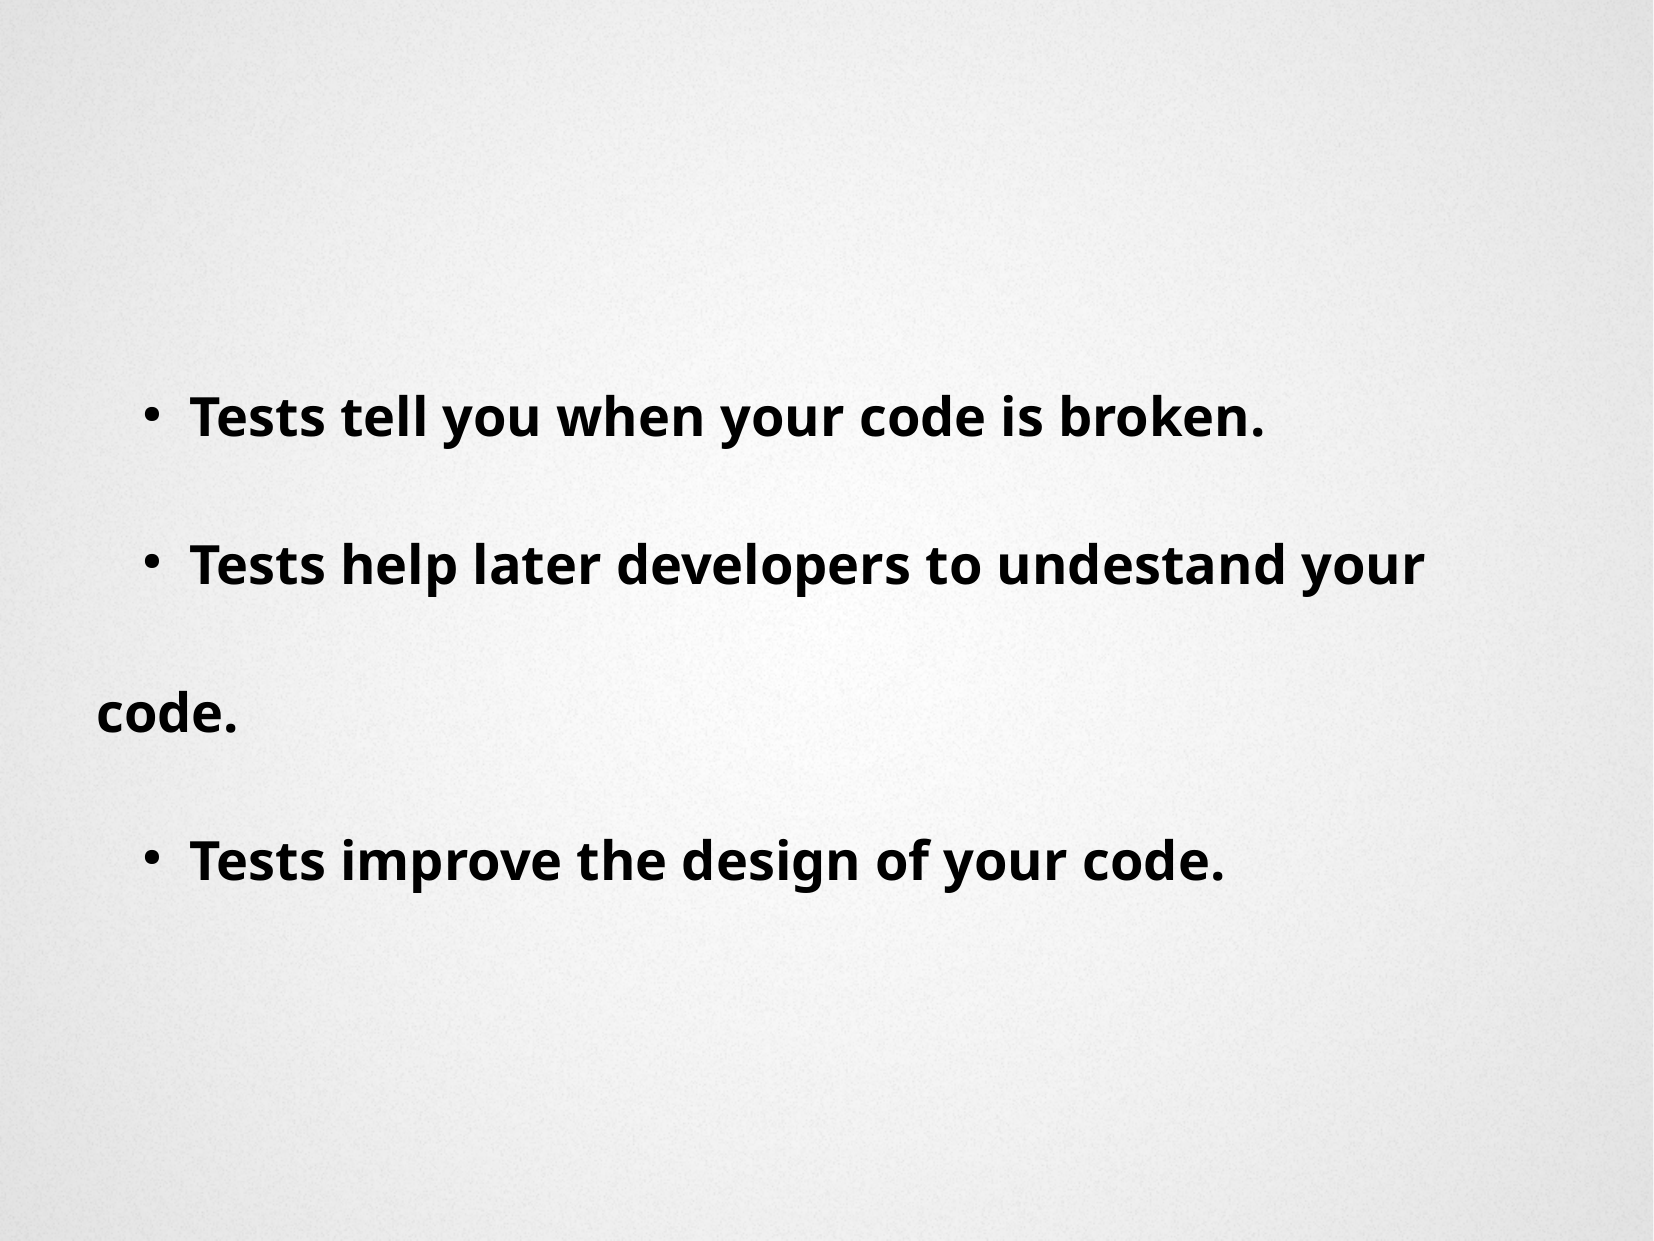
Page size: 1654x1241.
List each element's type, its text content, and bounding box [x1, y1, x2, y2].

picture [0, 0, 1654, 1241]
text_box Tests tell you when your code is broken. Tests help later developers to undestand your code. Tests improve the design of your code. [96, 337, 1554, 863]
